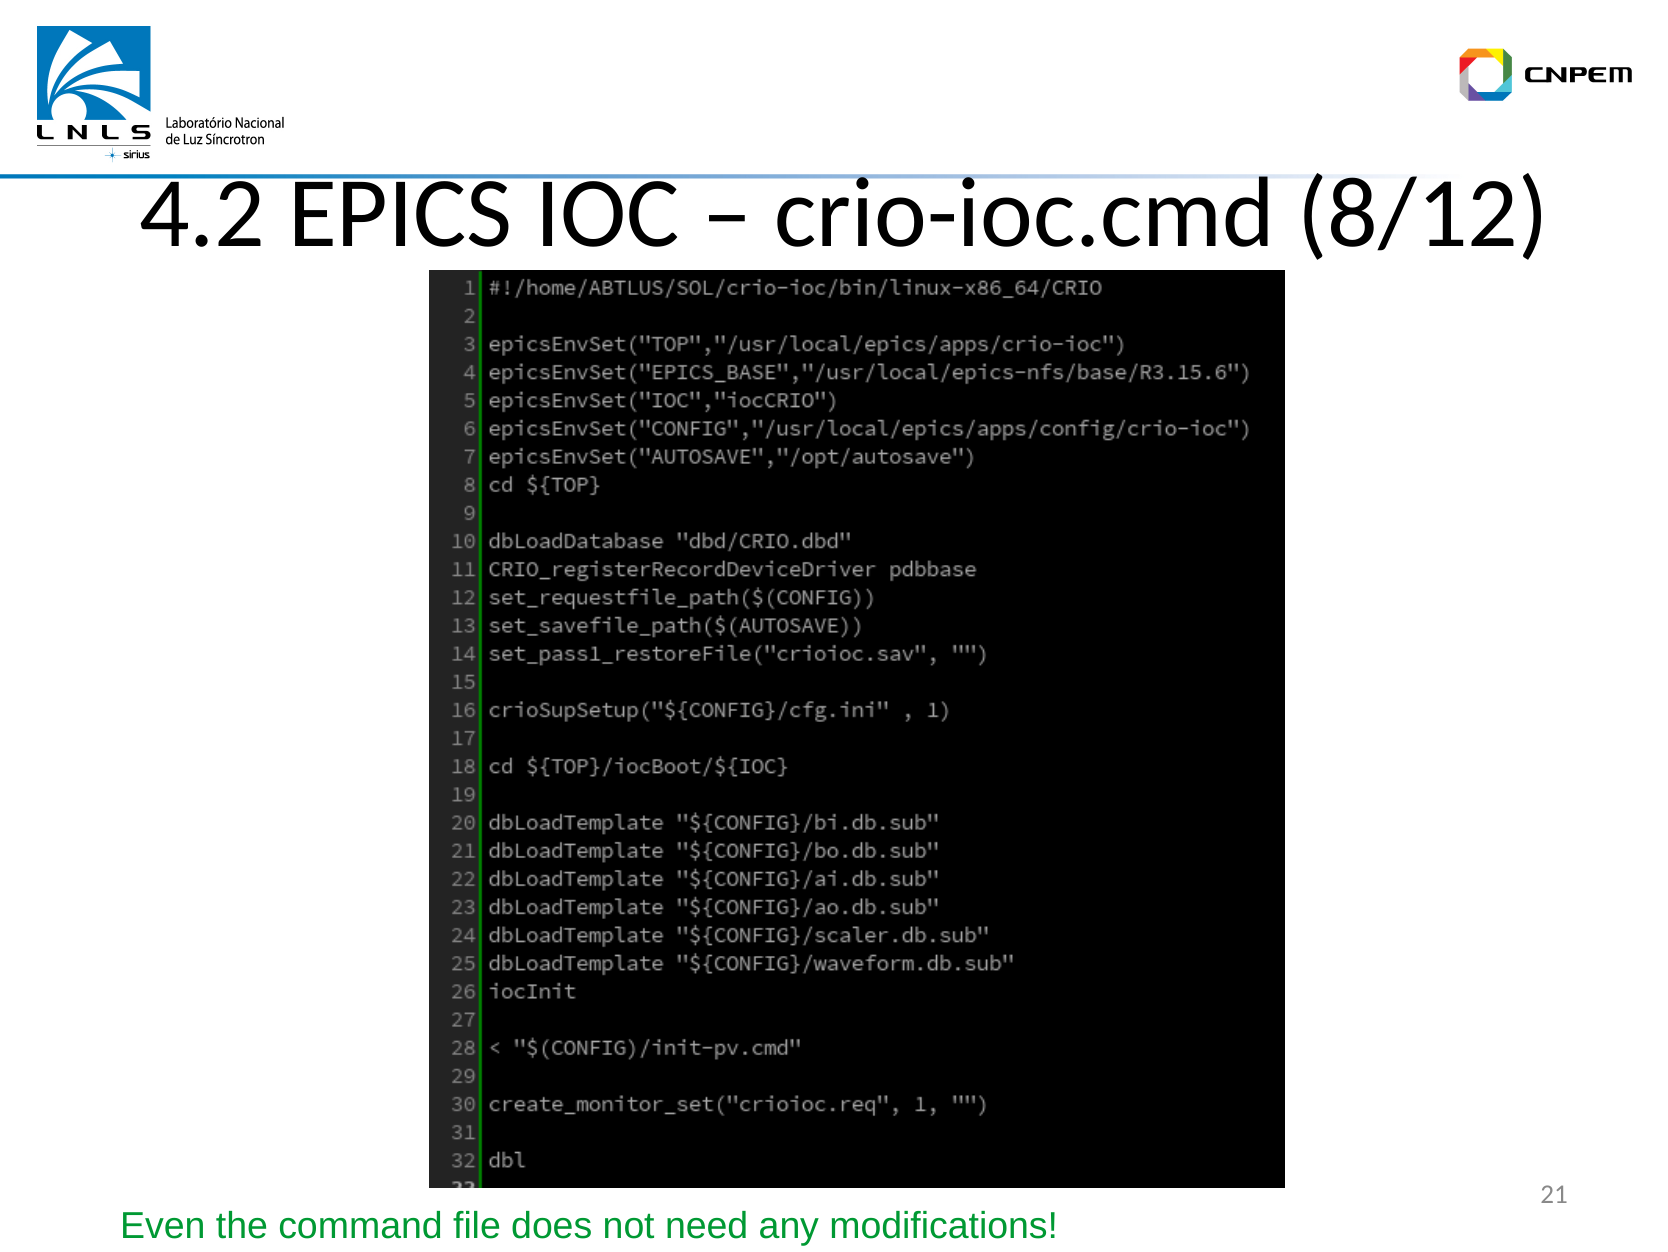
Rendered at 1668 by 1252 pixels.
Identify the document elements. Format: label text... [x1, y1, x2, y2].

picture [0, 0, 1668, 1251]
text_box Even the command file does not need any modifications! [105, 1196, 1531, 1251]
text_box 4.2 EPICS IOC – crio-ioc.cmd (8/12) [139, 121, 1580, 322]
